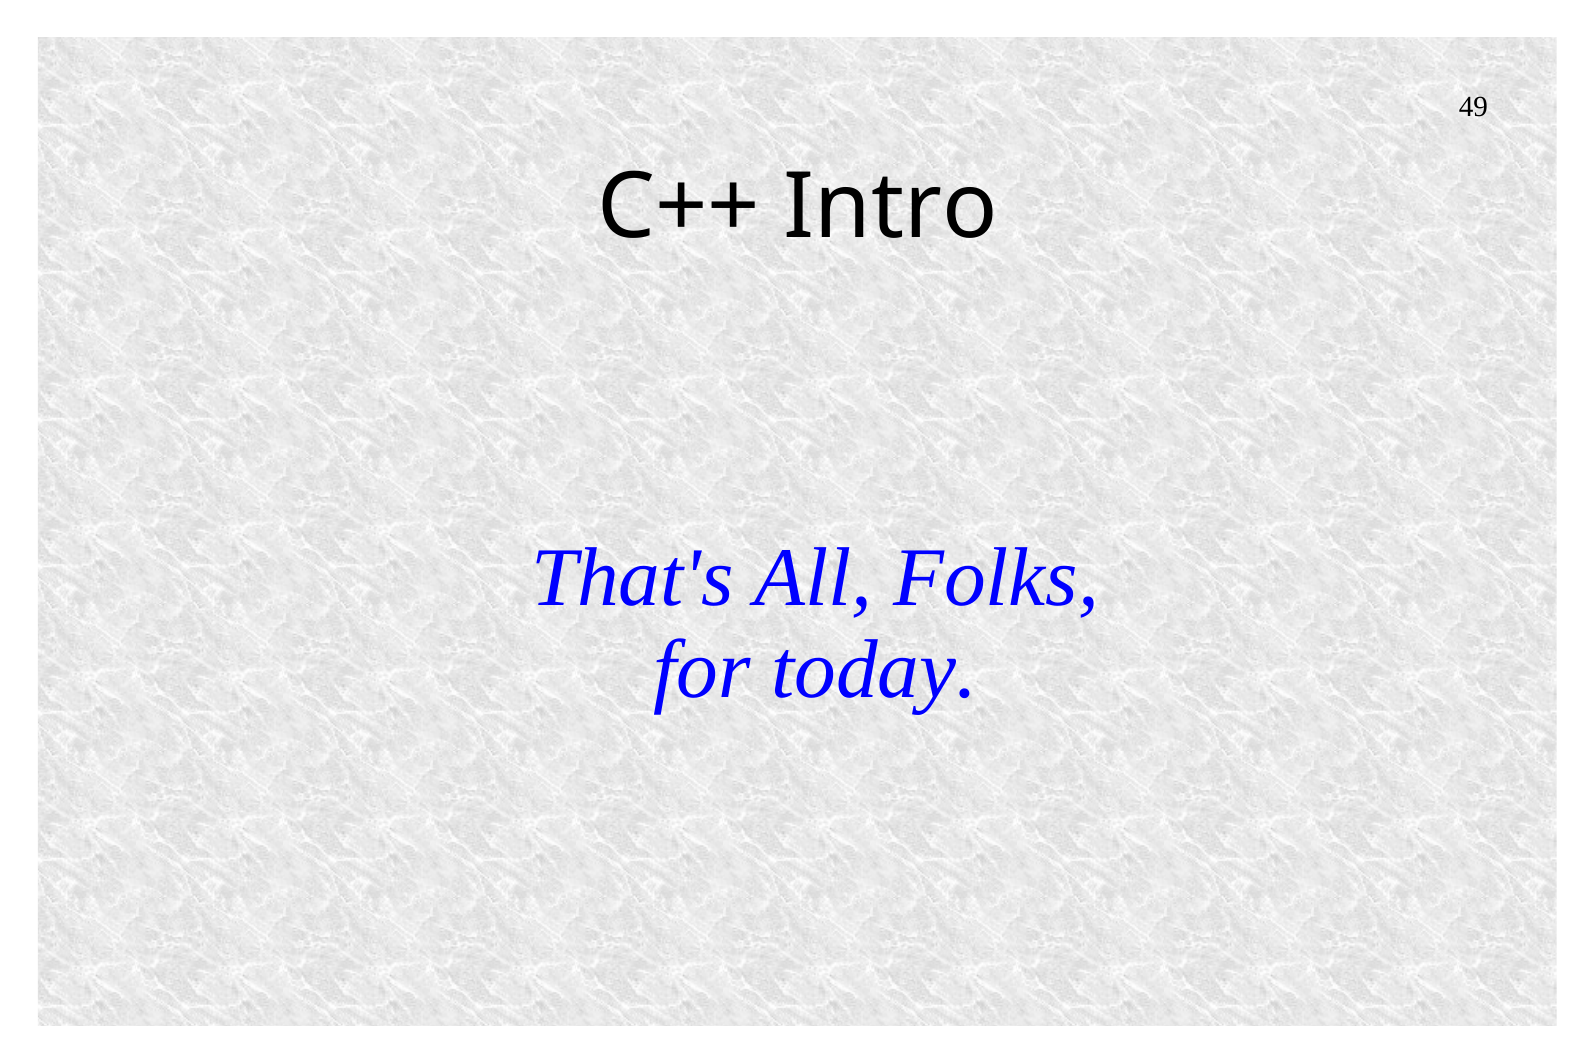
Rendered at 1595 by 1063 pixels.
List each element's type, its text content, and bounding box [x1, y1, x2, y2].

subtitle That's All, Folks, for today. [149, 312, 1447, 935]
title C++ Intro [149, 119, 1447, 285]
picture [37, 37, 1557, 1026]
